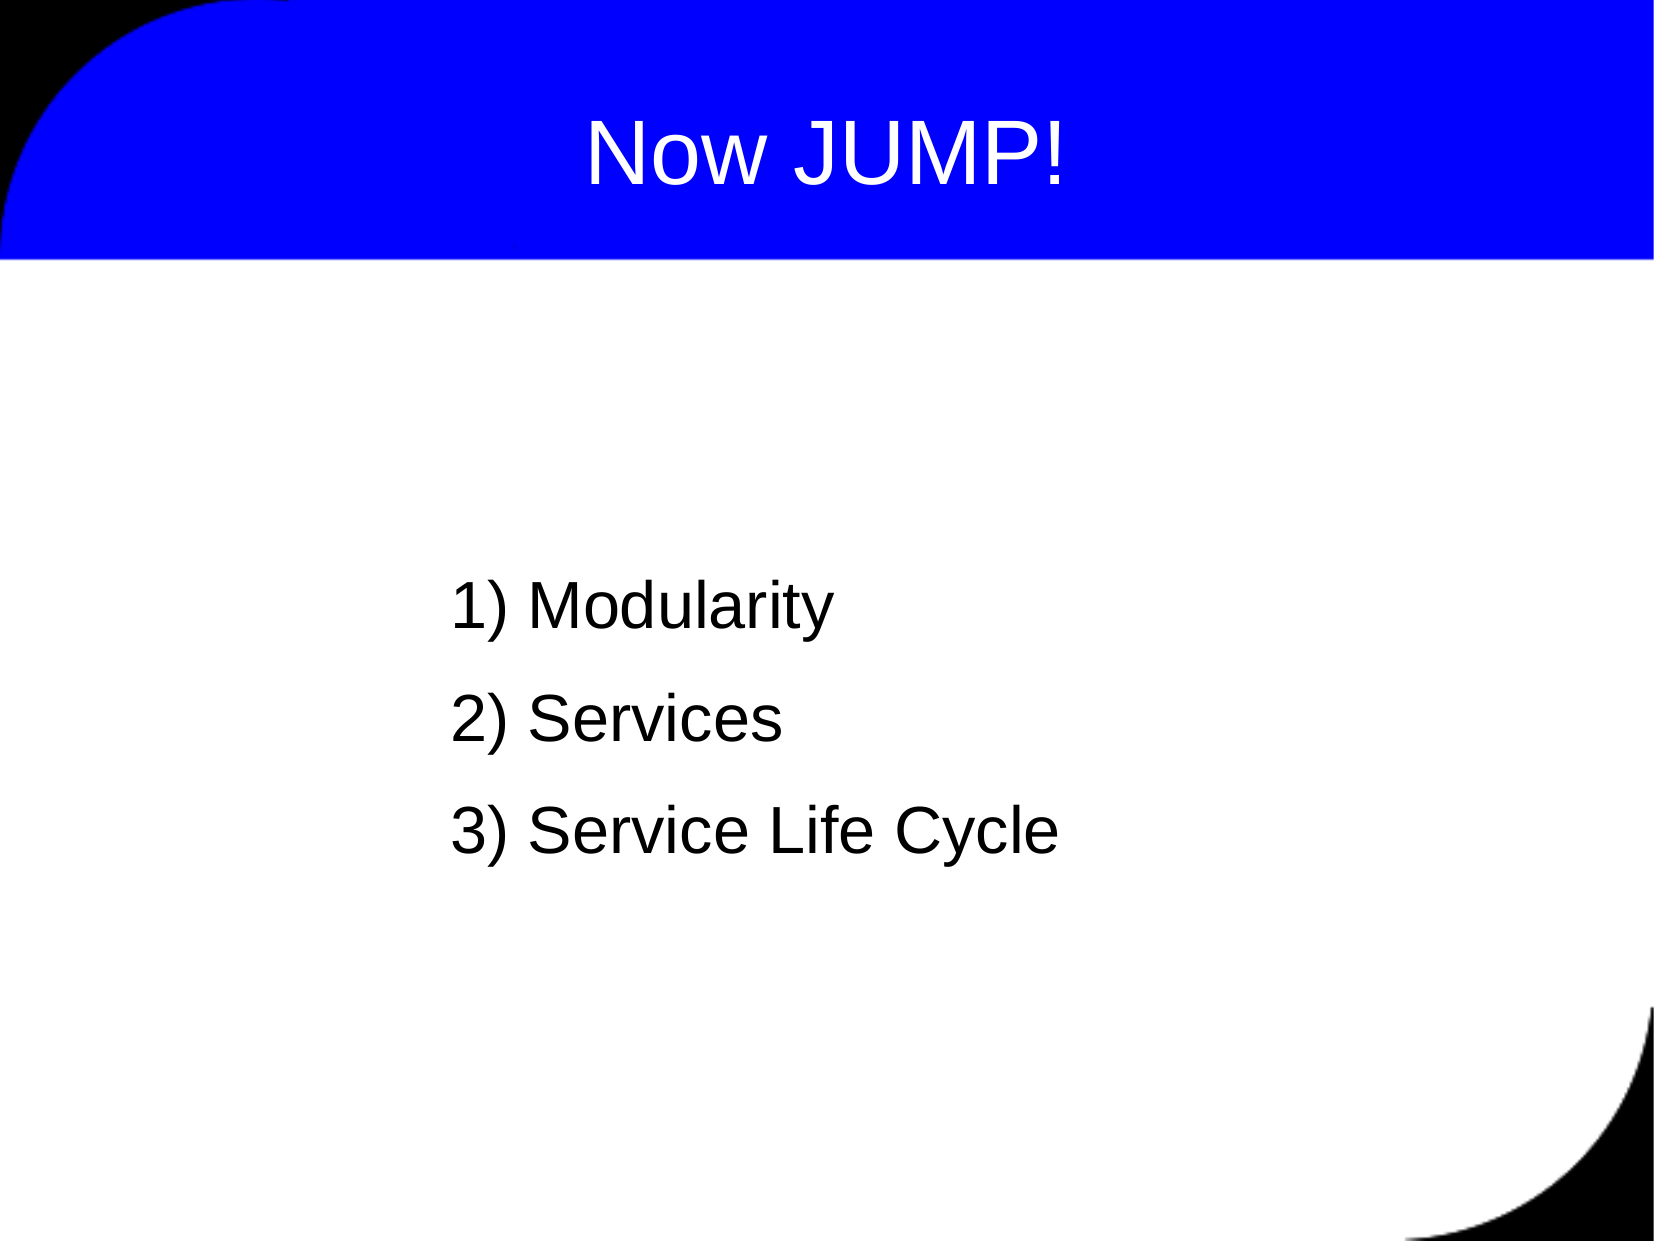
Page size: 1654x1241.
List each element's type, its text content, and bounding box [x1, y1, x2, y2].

title Now JUMP! [82, 49, 1571, 257]
subtitle Modularity Services Service Life Cycle [450, 297, 1571, 1102]
picture [0, 0, 1654, 1241]
